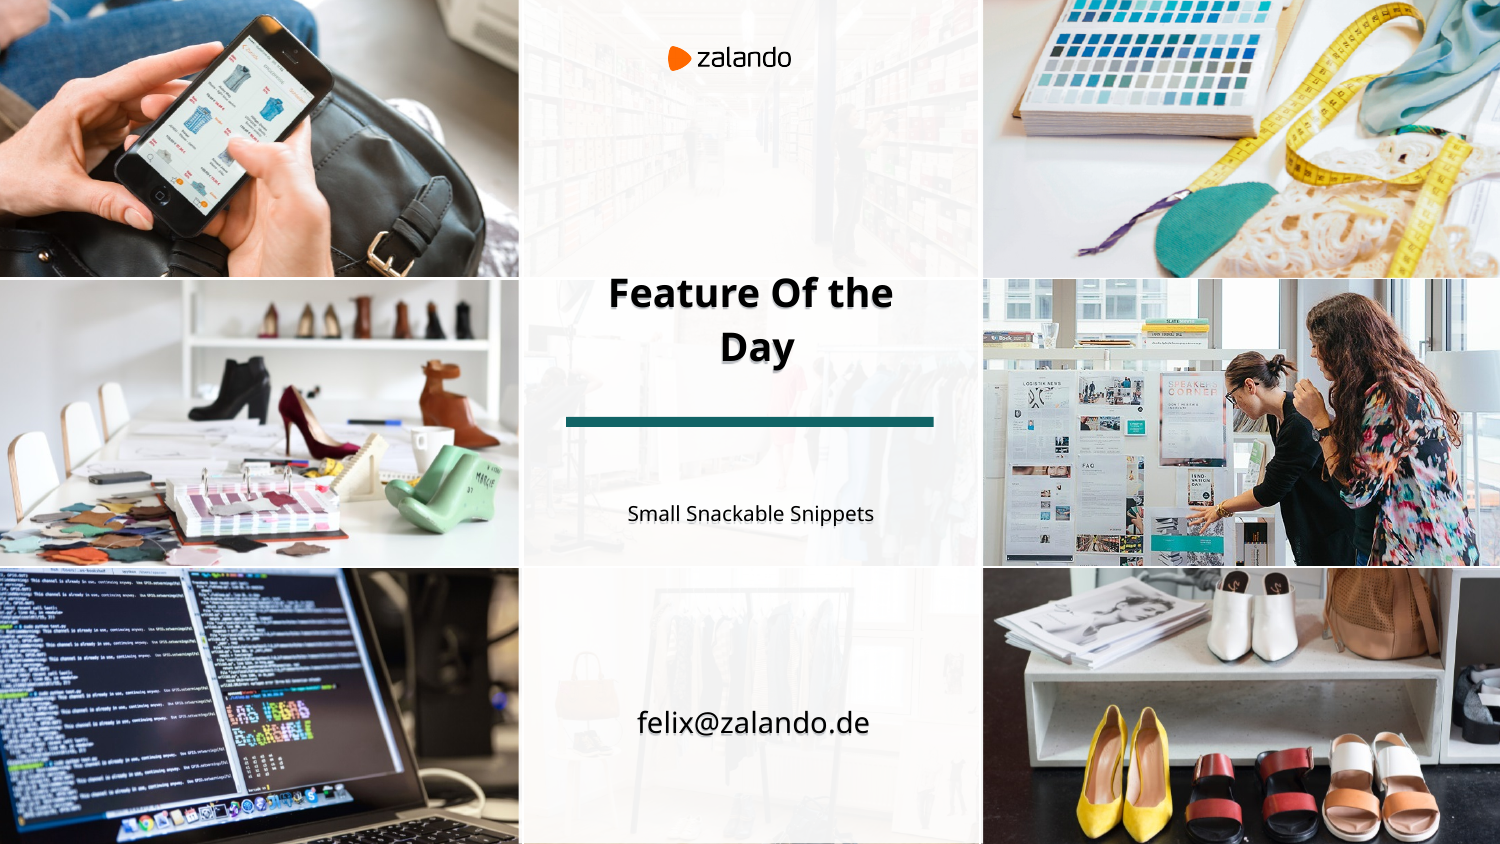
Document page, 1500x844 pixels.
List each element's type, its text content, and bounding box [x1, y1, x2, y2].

list Small Snackable Snippets [551, 473, 951, 658]
picture [0, 280, 518, 566]
list Feature Of the Day [550, 107, 952, 385]
picture [984, 0, 1500, 278]
picture [984, 279, 1500, 566]
picture [0, 0, 518, 277]
picture [668, 46, 791, 71]
picture [0, 568, 518, 844]
list felix@zalando.de [551, 666, 951, 755]
picture [984, 568, 1500, 844]
